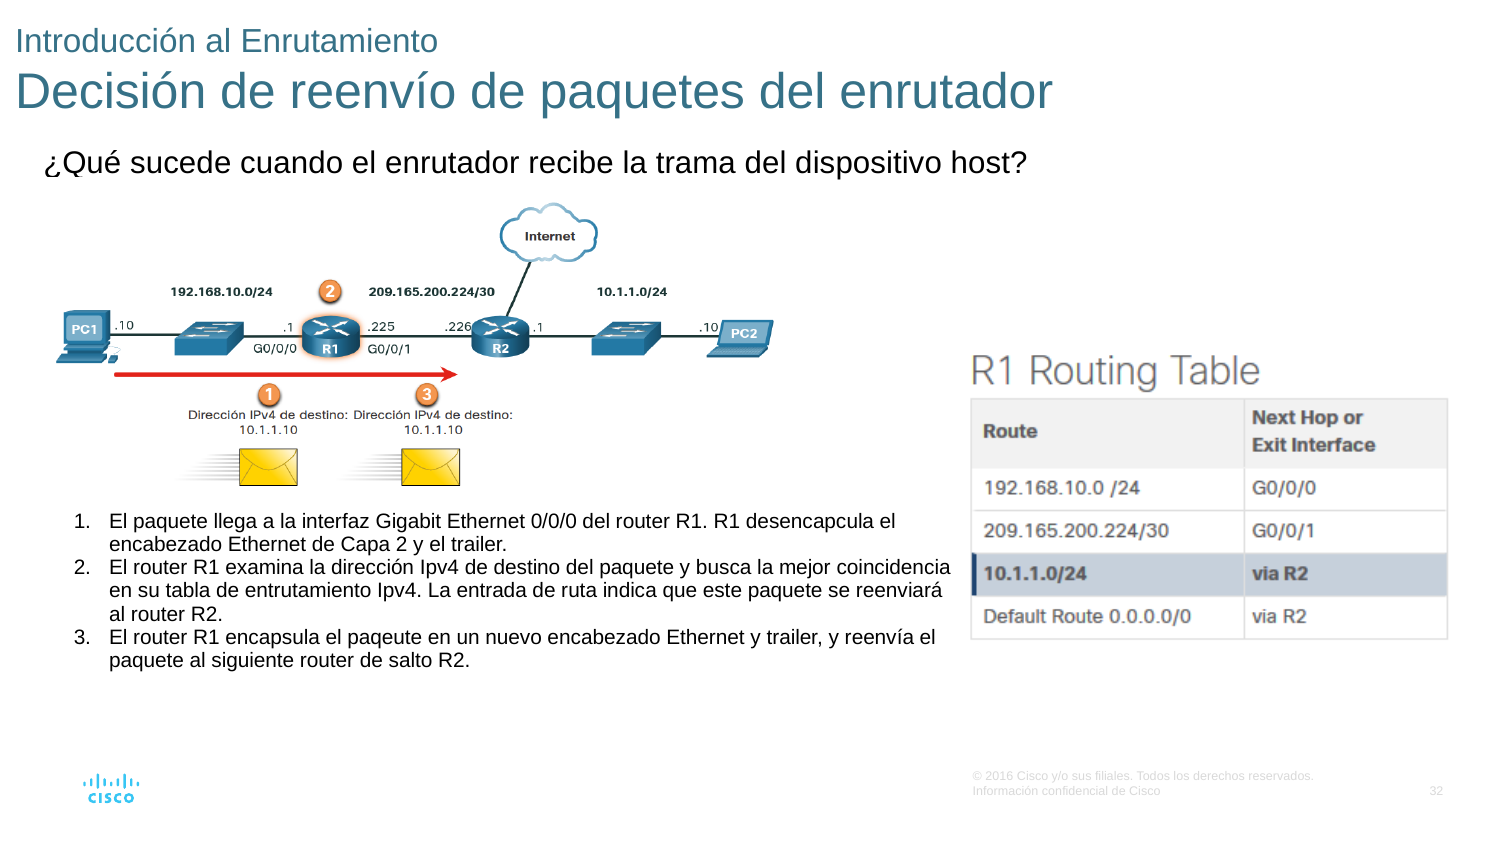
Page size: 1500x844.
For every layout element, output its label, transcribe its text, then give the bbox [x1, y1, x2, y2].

list ¿Qué sucede cuando el enrutador recibe la trama del dispositivo host? [28, 134, 1474, 224]
picture [0, 177, 793, 508]
title Introducción al Enrutamiento Decisión de reenvío de paquetes del enrutador [0, 6, 1500, 131]
text_box El paquete llega a la interfaz Gigabit Ethernet 0/0/0 del router R1. R1 desencapcula el encabezado Ethernet de Capa 2 y el trailer. El router R1 examina la dirección Ipv4 de destino del paquete y busca la mejor coincidencia en su tabla de entrutamiento Ipv4. La entrada de ruta indica que este paquete se reenviará al router R2. El router R1 encapsula el paqeute en un nuevo encabezado Ethernet y trailer, y reenvía el paquete al siguiente router de salto R2. [59, 501, 975, 739]
picture [963, 354, 1453, 663]
